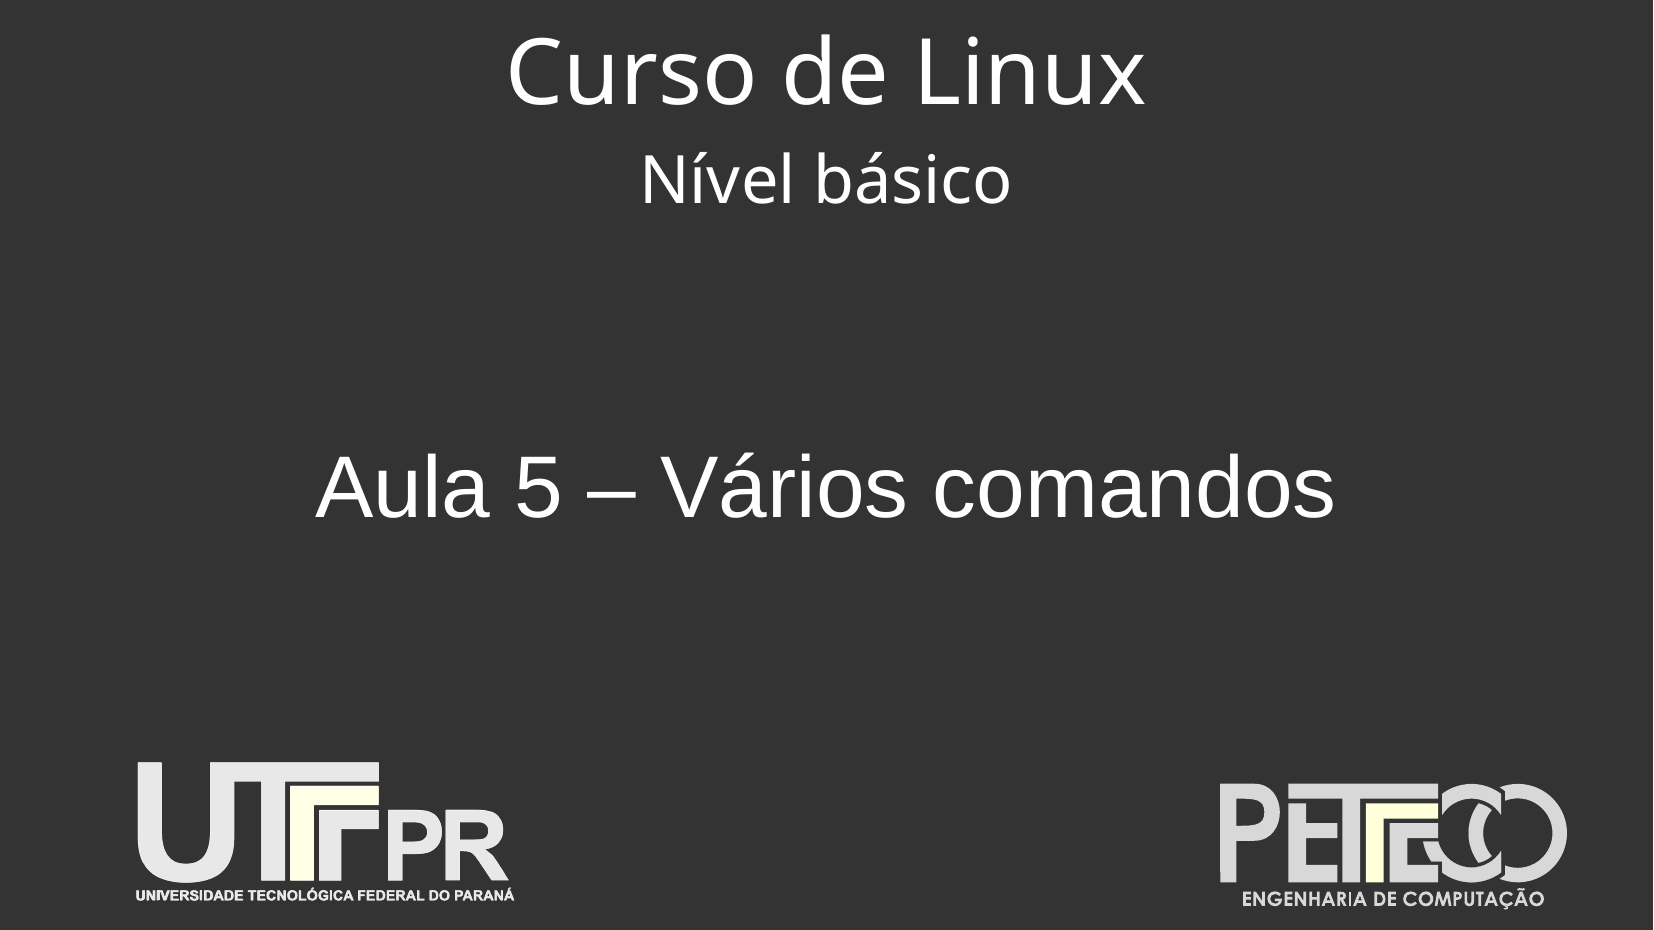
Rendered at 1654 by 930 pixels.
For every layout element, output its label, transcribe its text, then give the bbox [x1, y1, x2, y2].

title Curso de Linux Nível básico [82, 6, 1571, 217]
picture [119, 757, 525, 905]
subtitle Aula 5 – Vários comandos [82, 217, 1571, 757]
